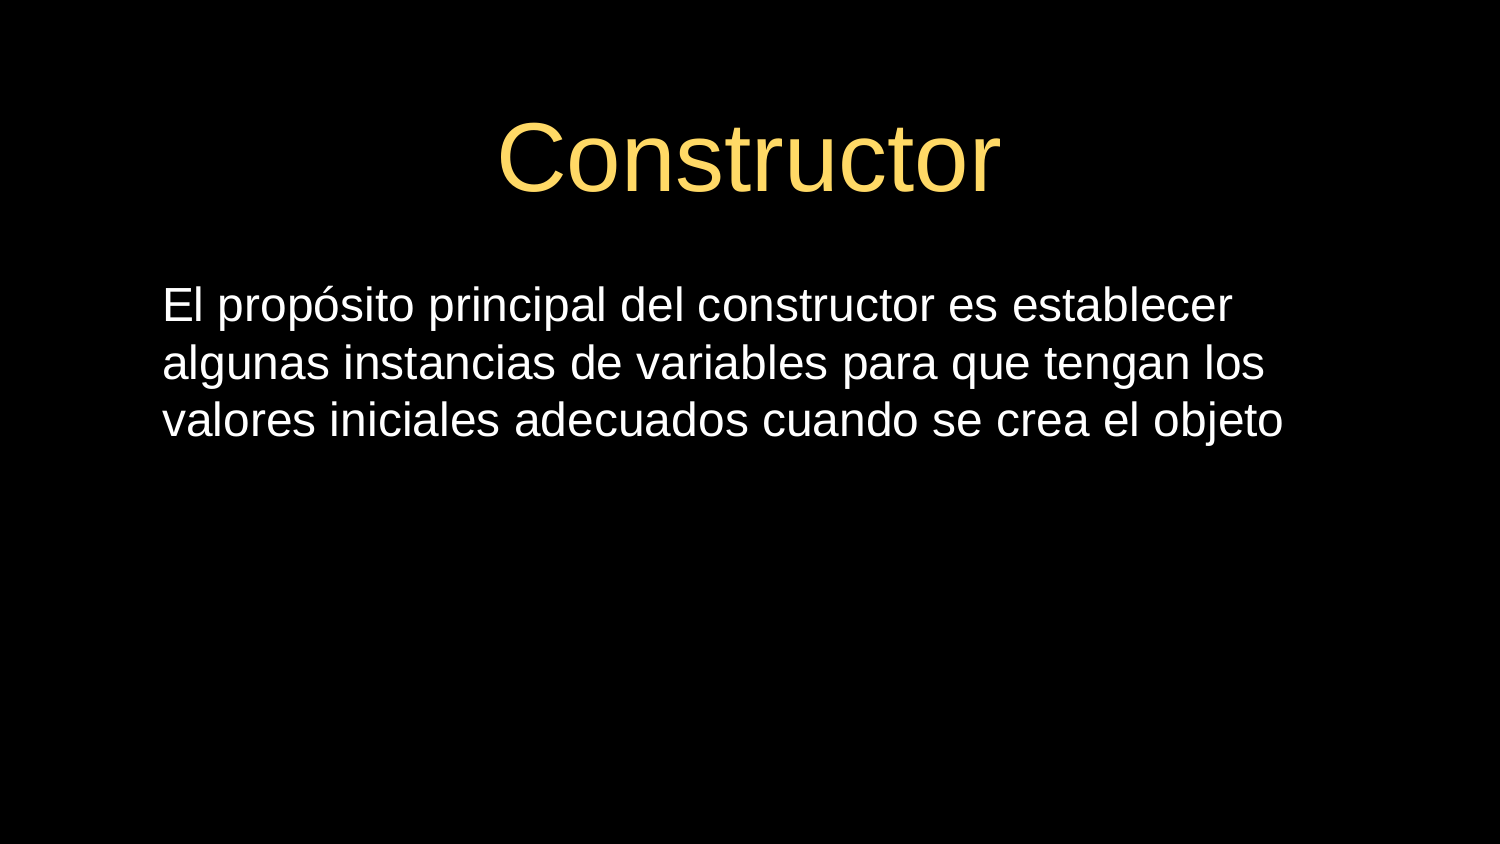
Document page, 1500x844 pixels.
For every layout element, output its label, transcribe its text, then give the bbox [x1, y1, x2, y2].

title Constructor [106, 70, 1393, 235]
list El propósito principal del constructor es establecer algunas instancias de variables para que tengan los valores iniciales adecuados cuando se crea el objeto [106, 270, 1393, 767]
